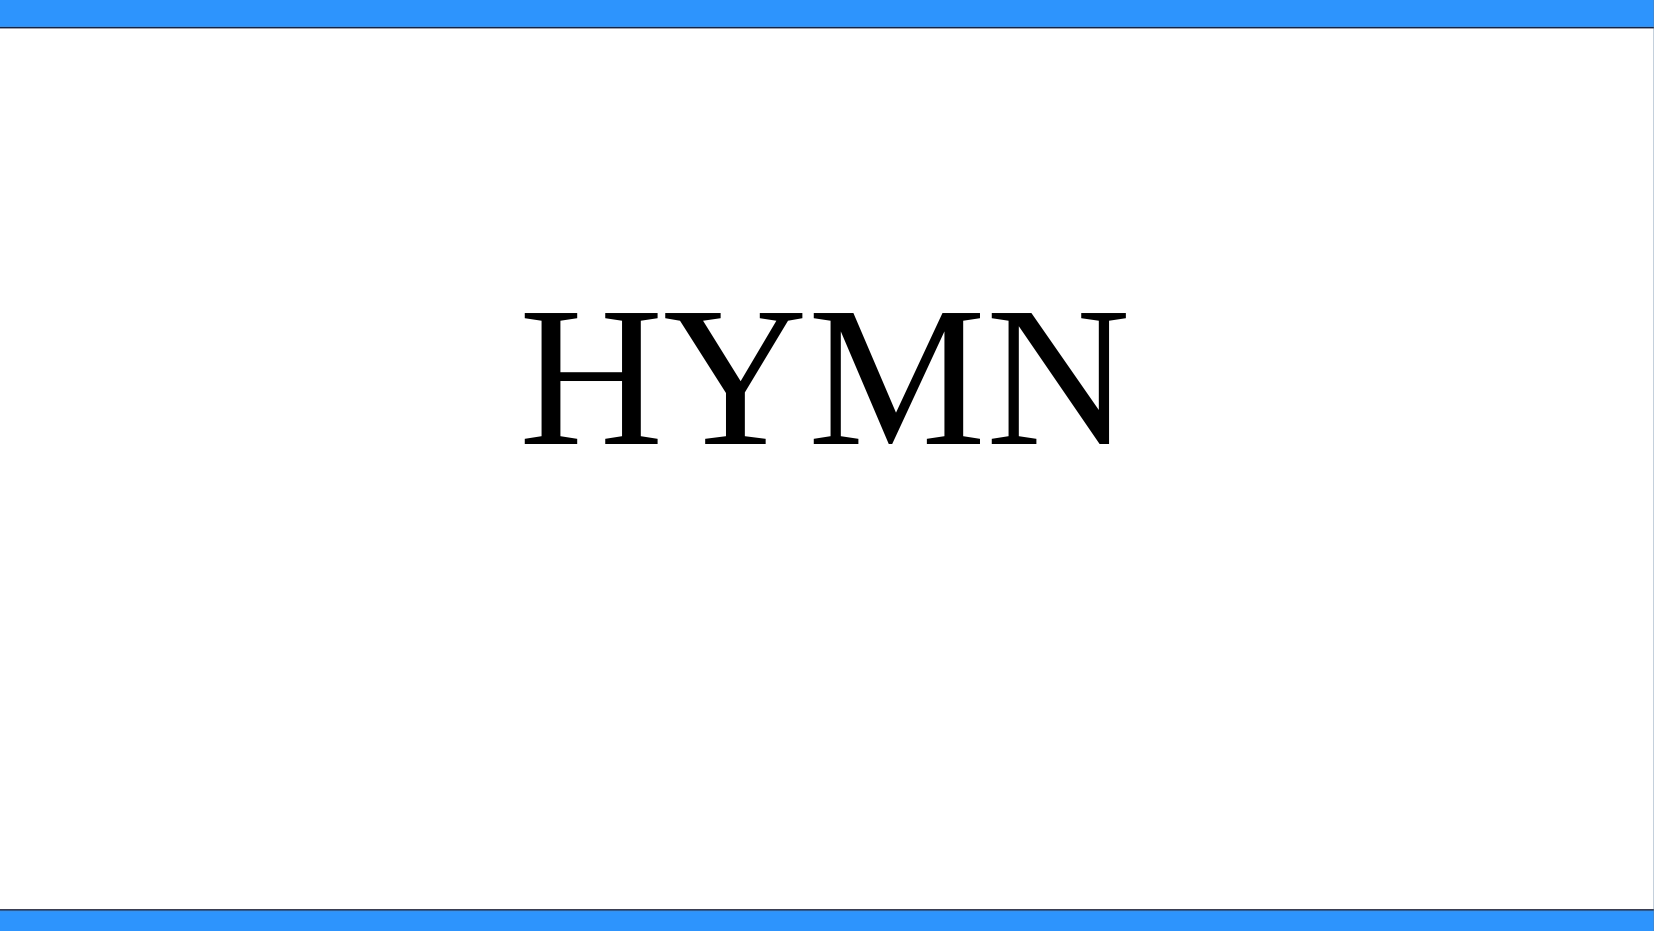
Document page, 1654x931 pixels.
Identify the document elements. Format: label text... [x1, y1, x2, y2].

text_box HYMN [300, 258, 1351, 496]
picture [0, 0, 1654, 931]
